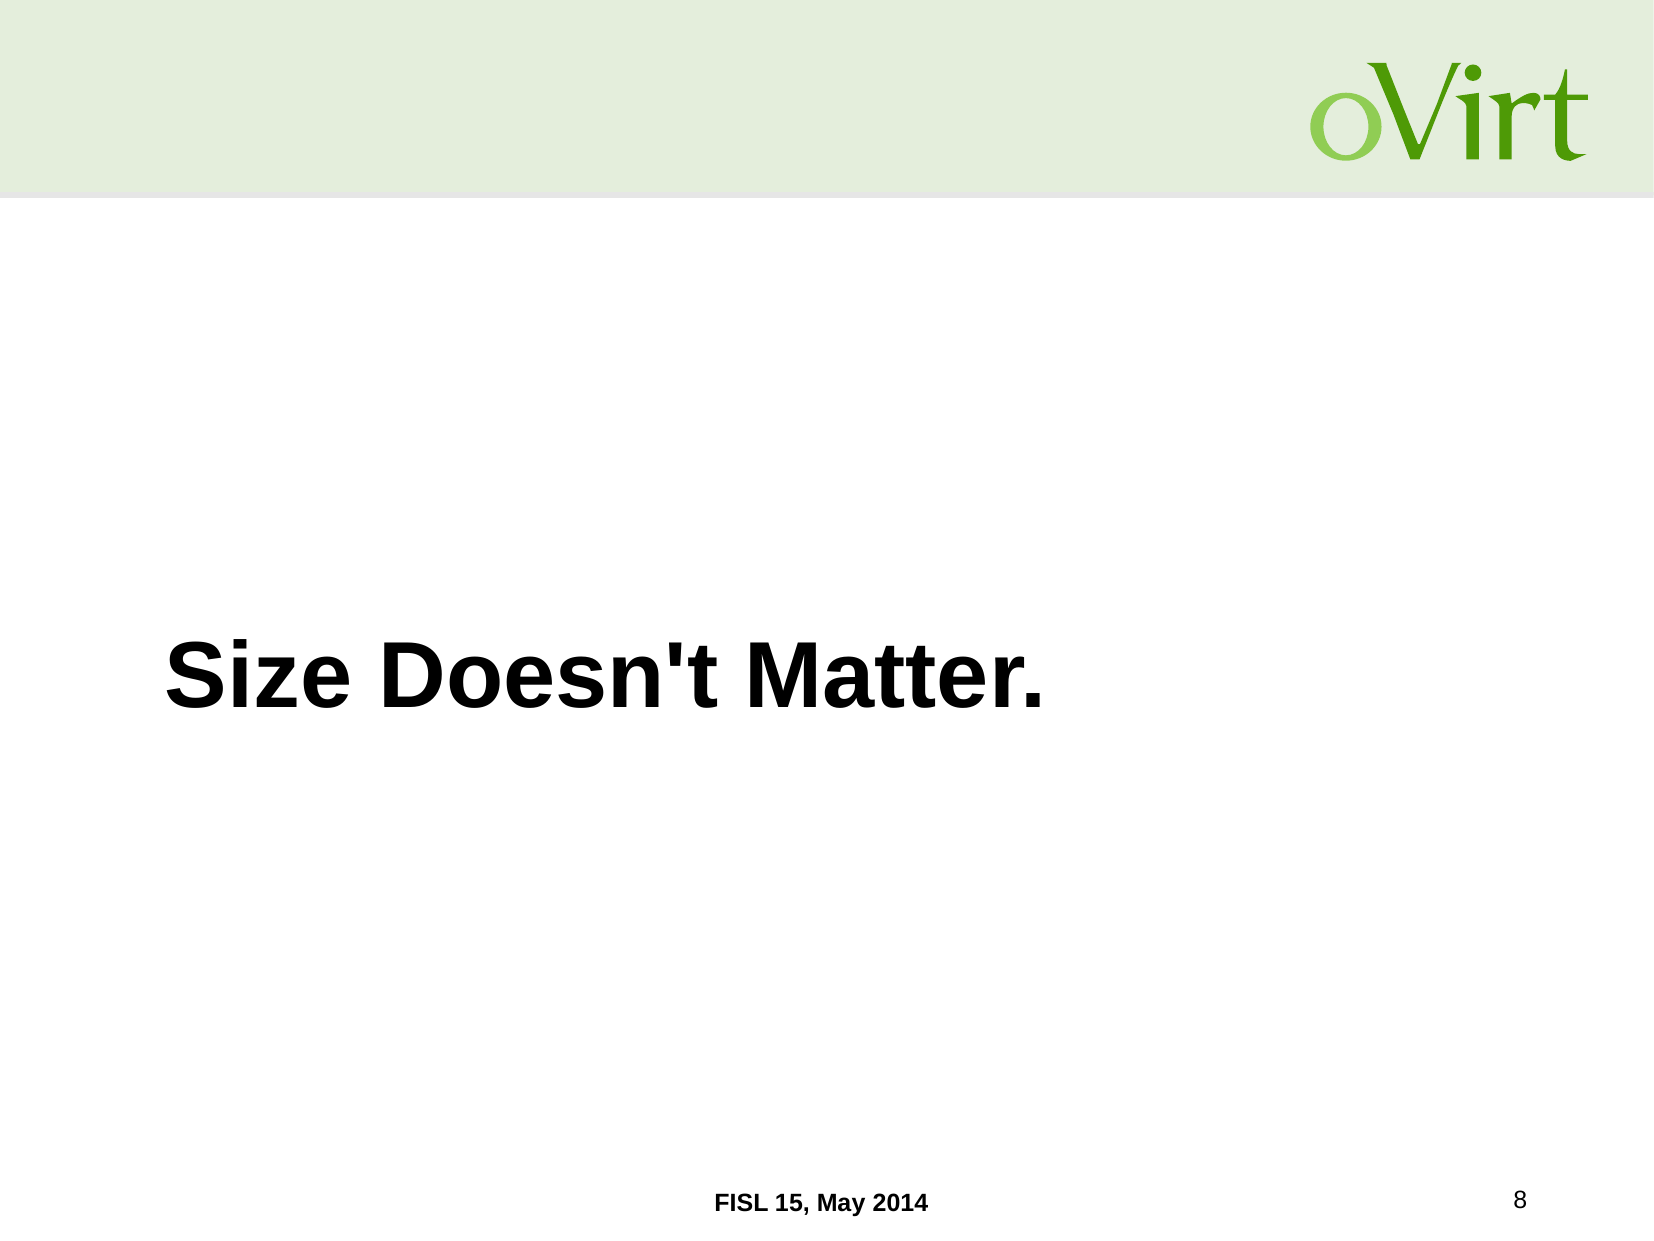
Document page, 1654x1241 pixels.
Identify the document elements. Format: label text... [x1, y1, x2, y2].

text_box Size Doesn't Matter. [150, 615, 1654, 750]
